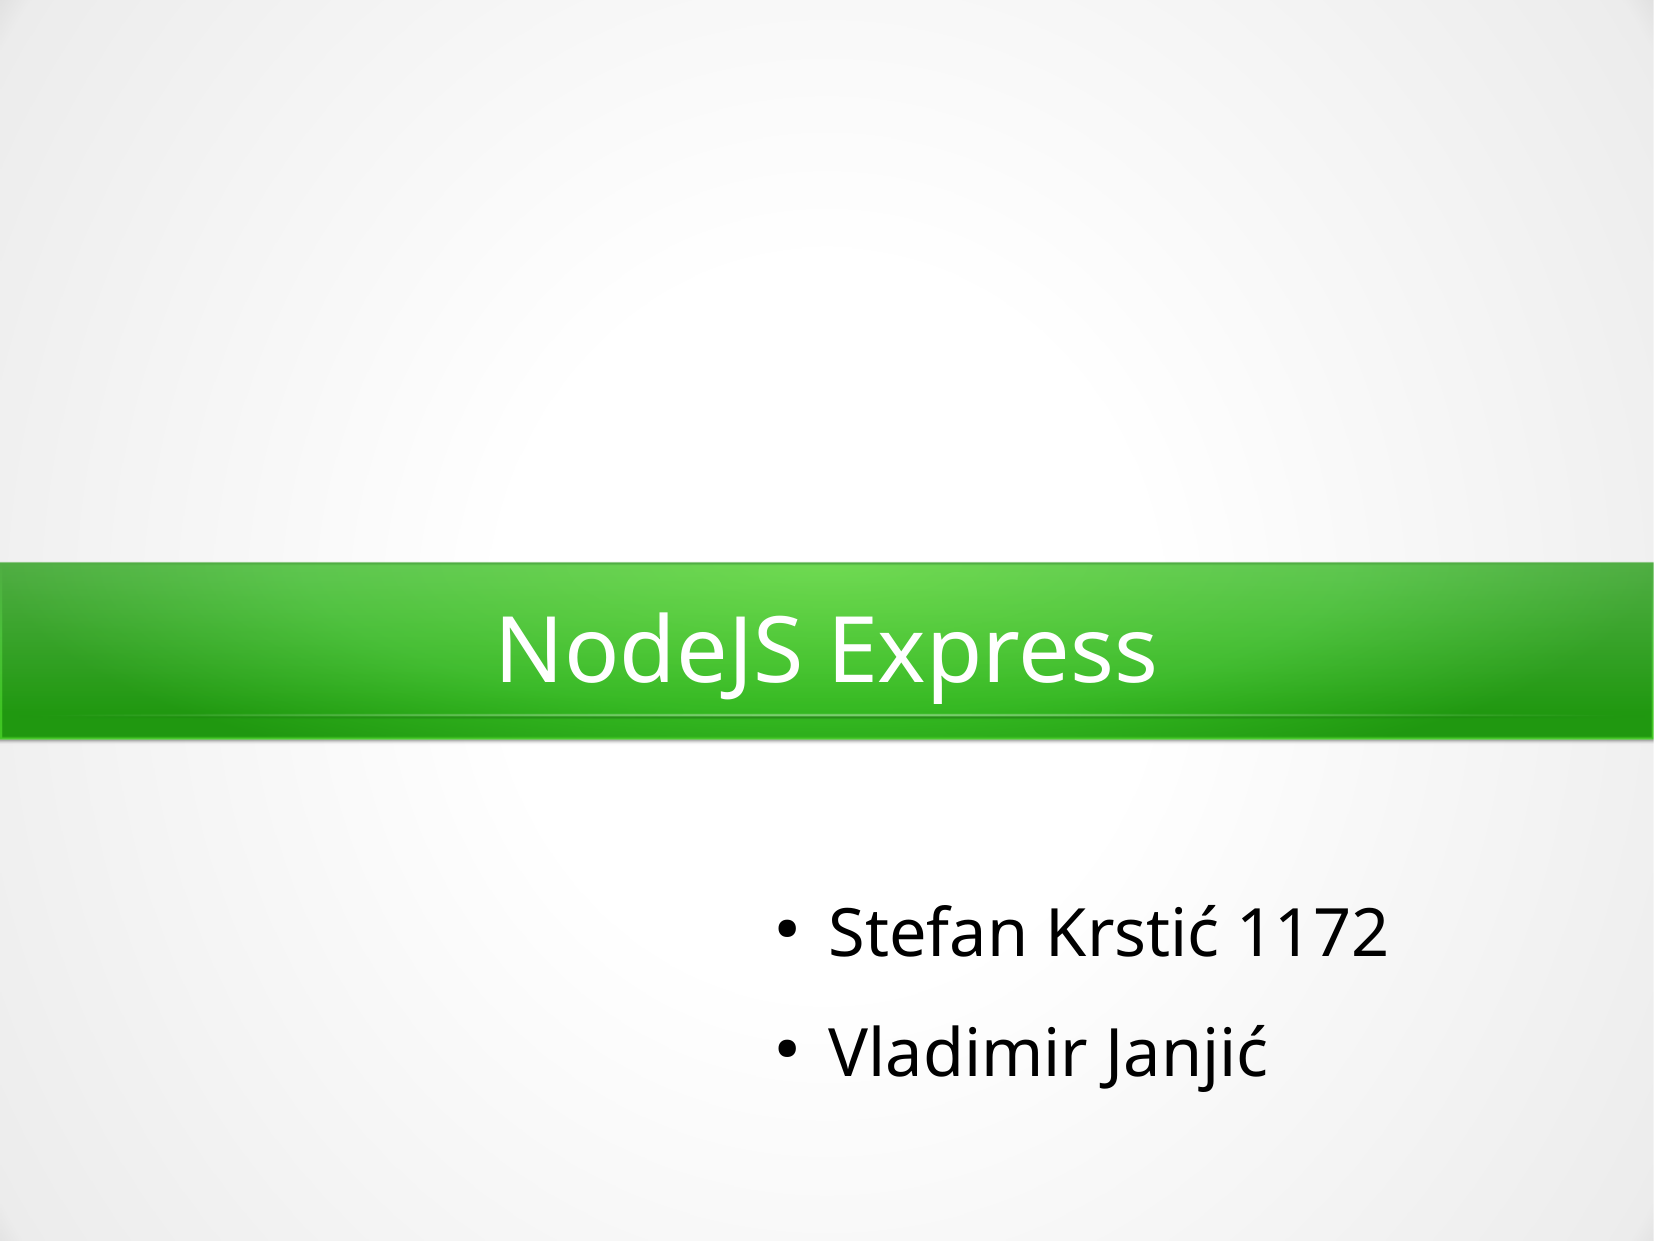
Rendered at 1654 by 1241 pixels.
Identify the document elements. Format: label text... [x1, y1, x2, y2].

title NodeJS Express [82, 578, 1571, 715]
list Stefan Krstić 1172 Vladimir Janjić [757, 885, 1606, 1111]
picture [0, 0, 1654, 1241]
